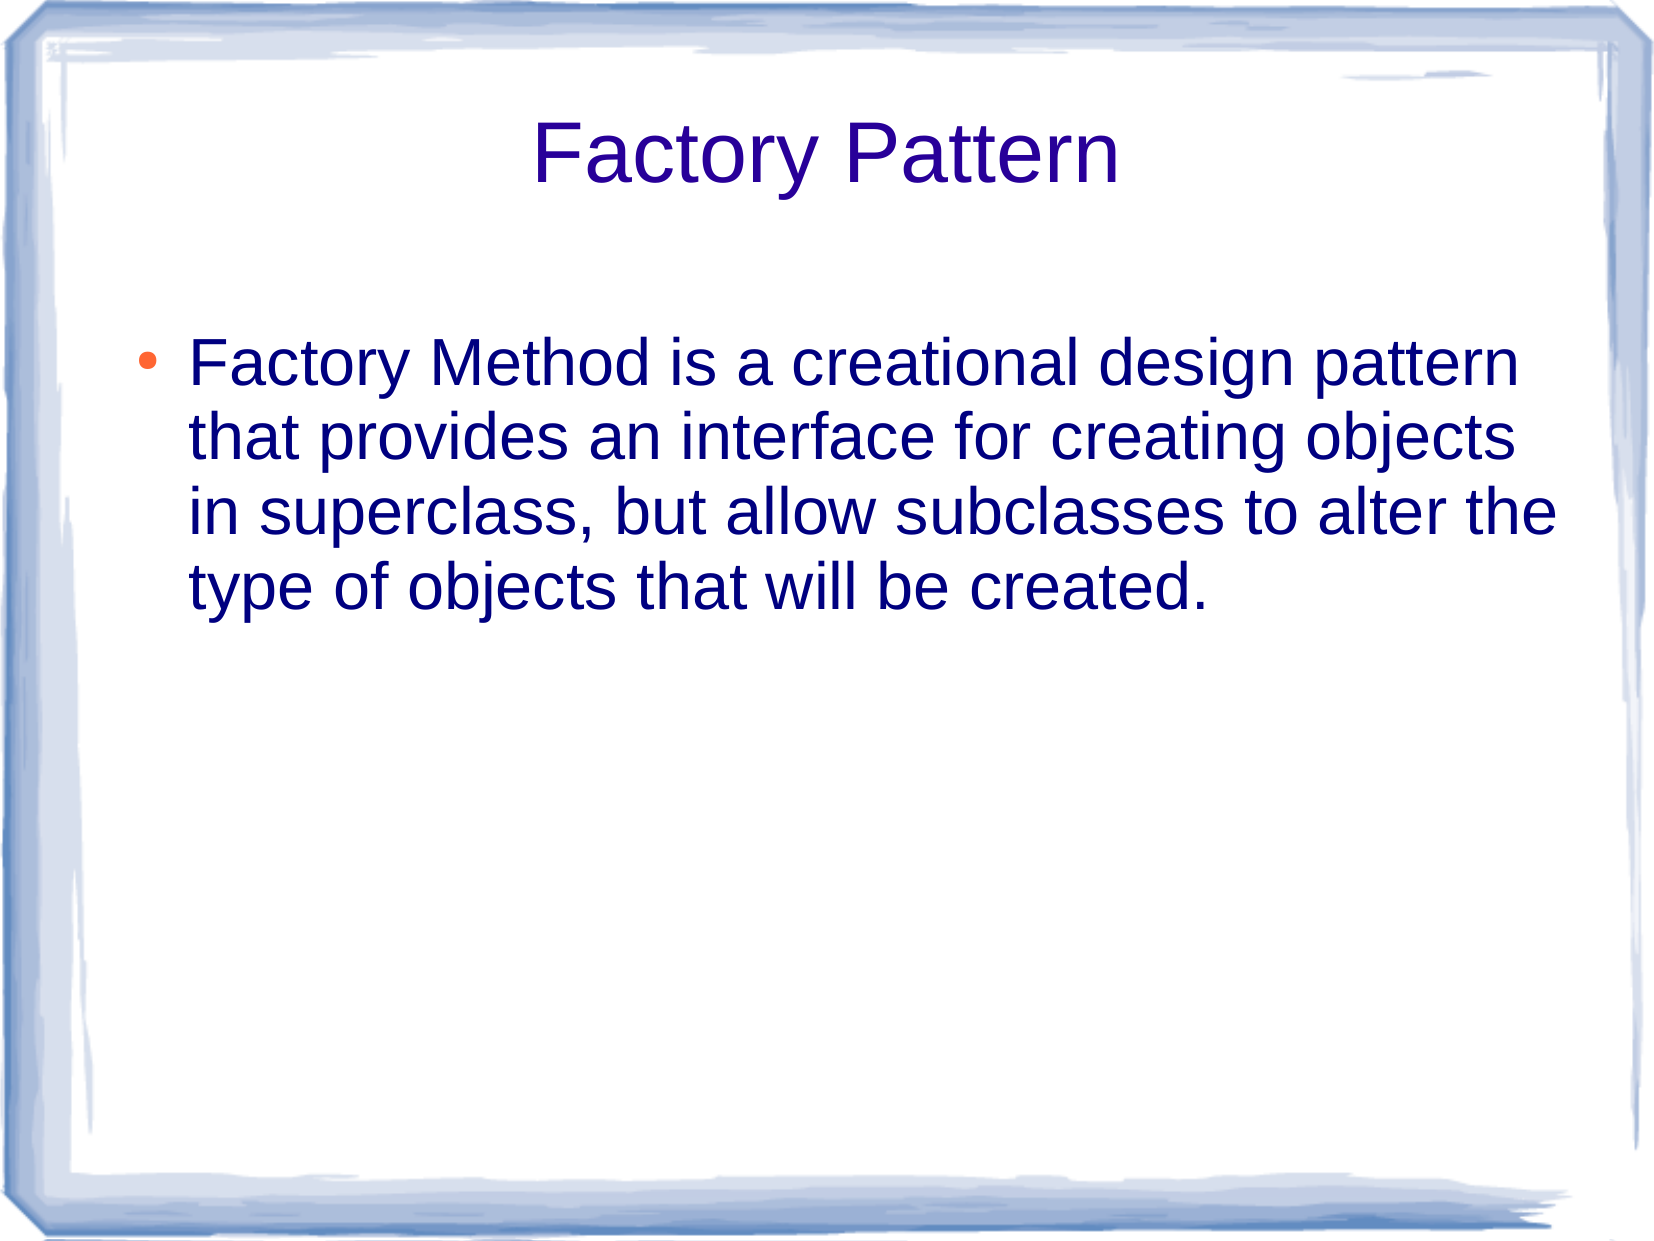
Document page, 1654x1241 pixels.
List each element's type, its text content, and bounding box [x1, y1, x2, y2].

title Factory Pattern [82, 49, 1571, 257]
picture [0, 0, 1654, 1241]
list Factory Method is a creational design pattern that provides an interface for creating objects in superclass, but allow subclasses to alter the type of objects that will be created. [118, 324, 1571, 1004]
